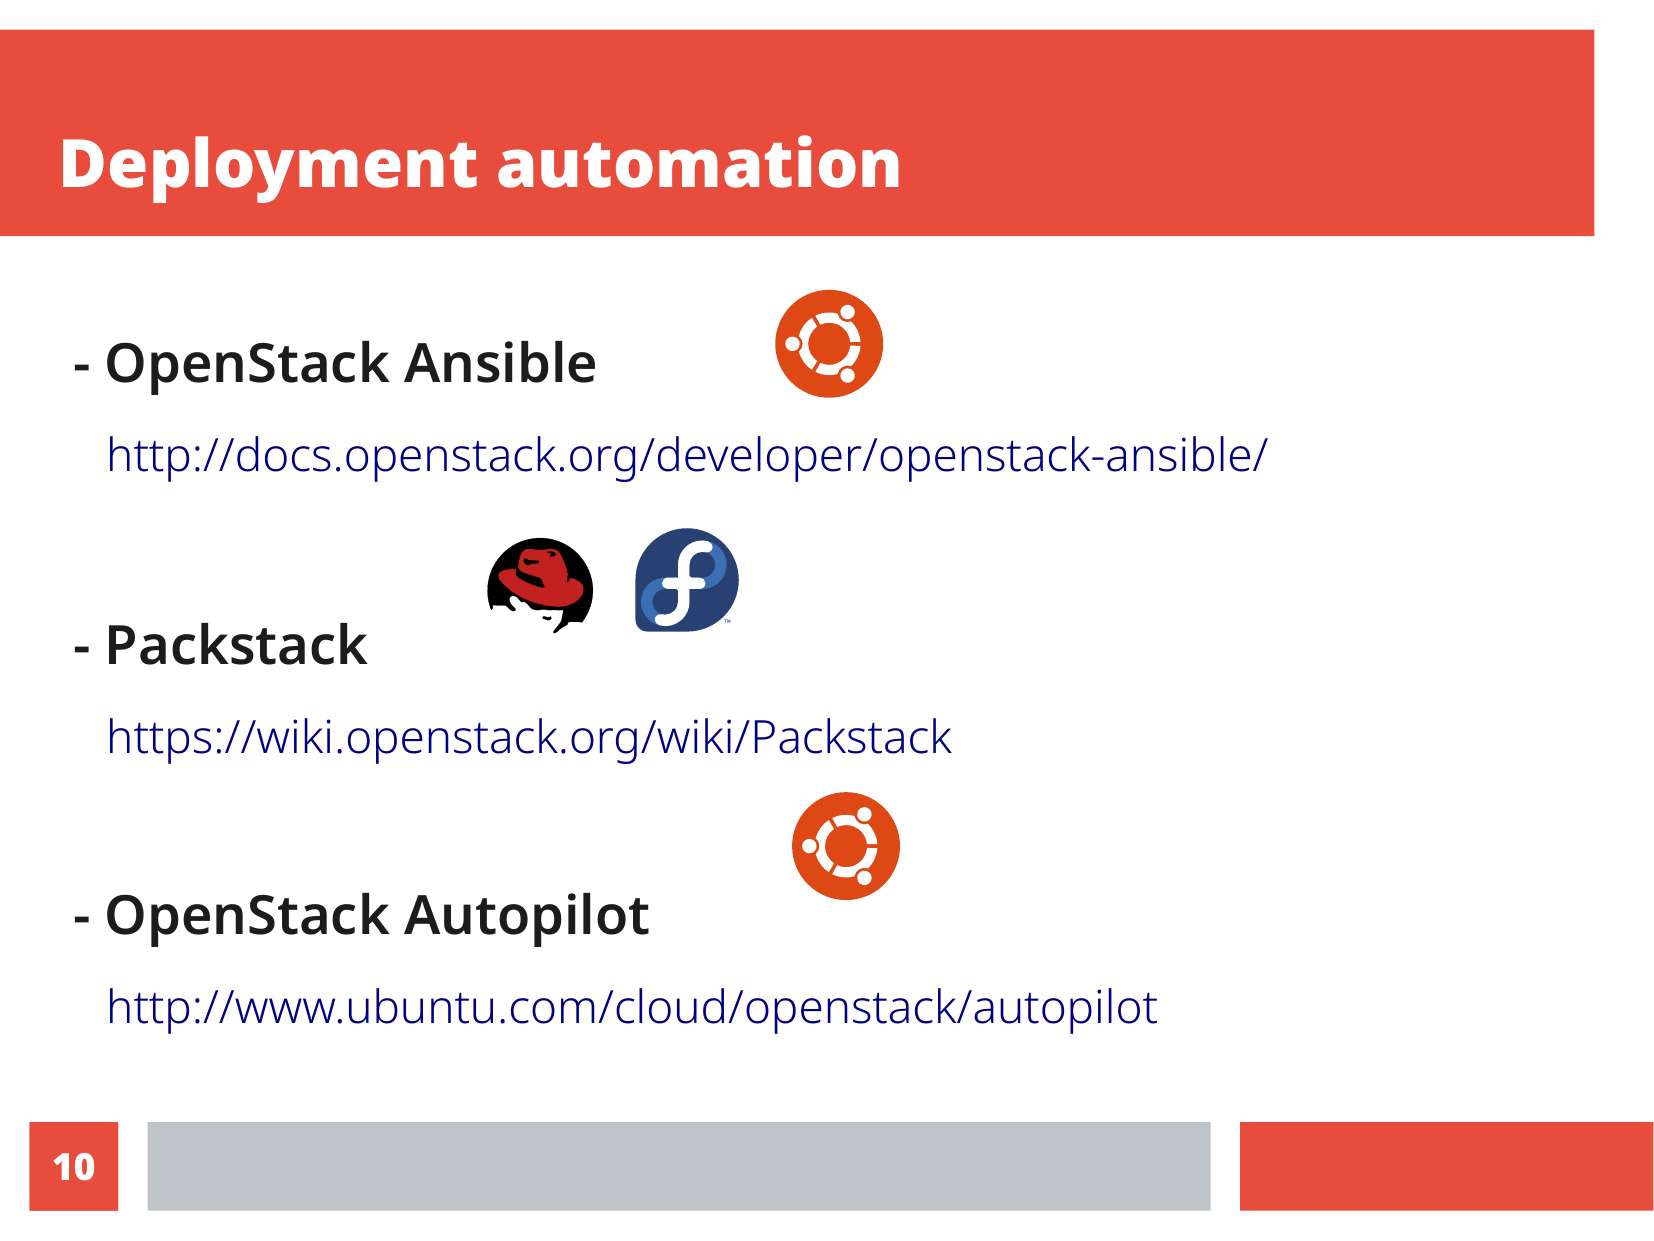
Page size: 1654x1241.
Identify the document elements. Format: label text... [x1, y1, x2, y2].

picture [774, 289, 884, 399]
title Deployment automation [59, 59, 1595, 207]
picture [791, 791, 901, 901]
picture [478, 524, 610, 656]
picture [635, 527, 740, 632]
list - OpenStack Ansible http://docs.openstack.org/developer/openstack-ansible/ - Packstack https://wiki.openstack.org/wiki/Packstack - OpenStack Autopilot http://www.ubuntu.com/cloud/openstack/autopilot [59, 324, 1565, 1093]
